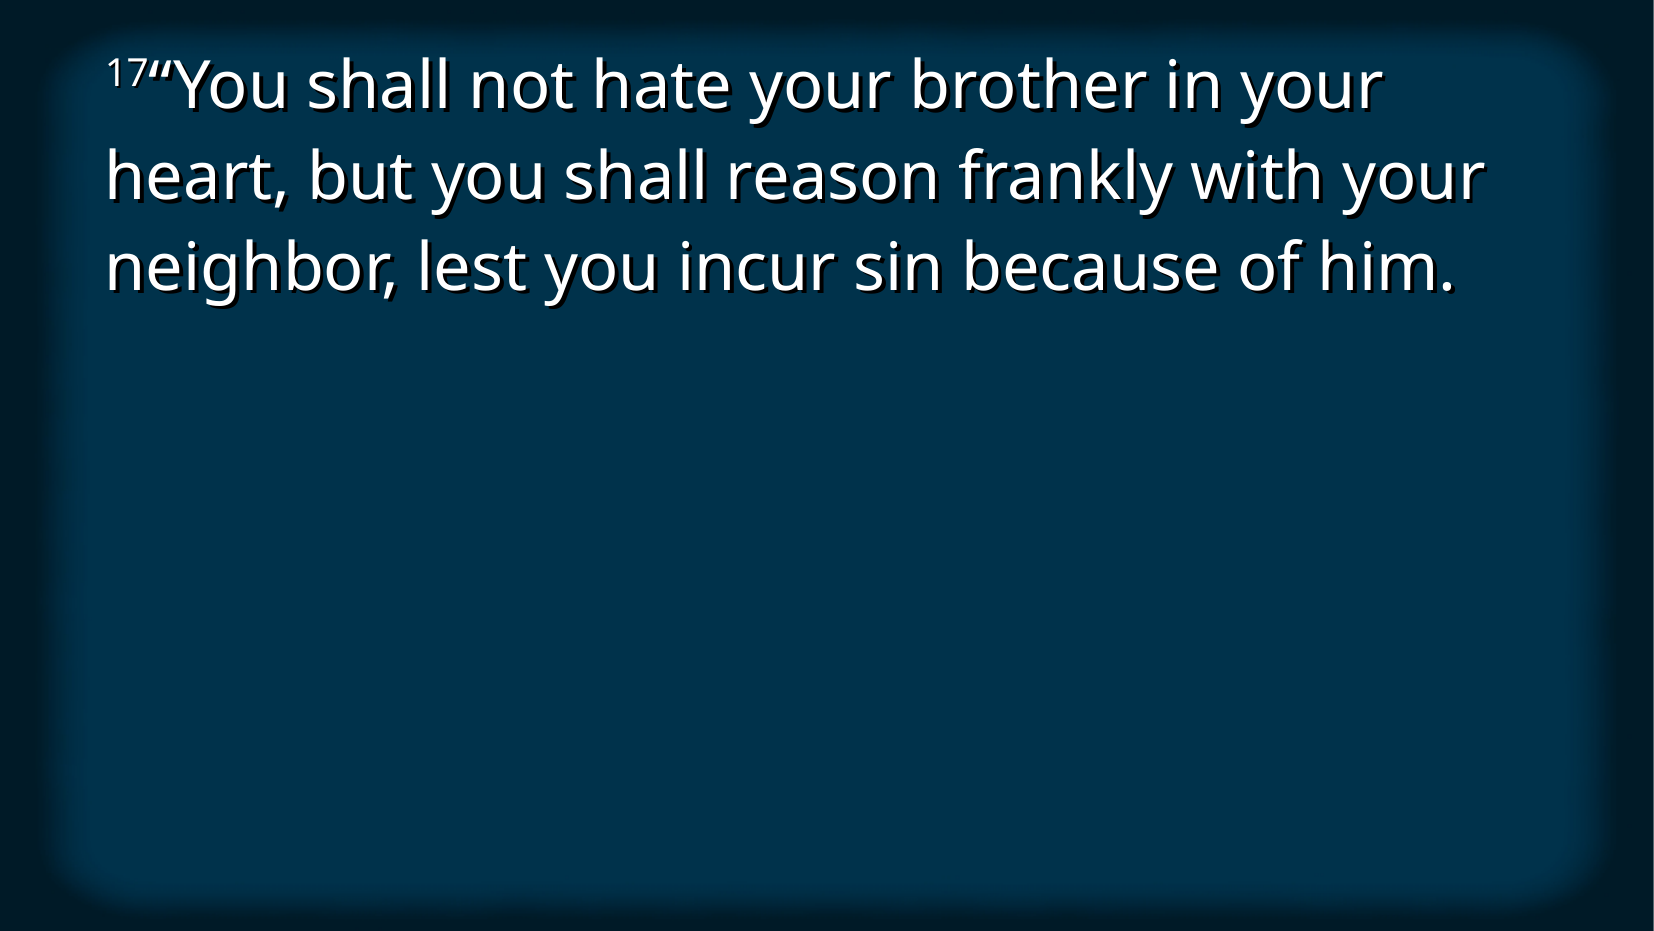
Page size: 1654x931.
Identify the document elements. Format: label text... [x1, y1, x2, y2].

picture [0, 0, 1654, 931]
text_box 17“You shall not hate your brother in your heart, but you shall reason frankly with your neighbor, lest you incur sin because of him. [90, 30, 1576, 312]
